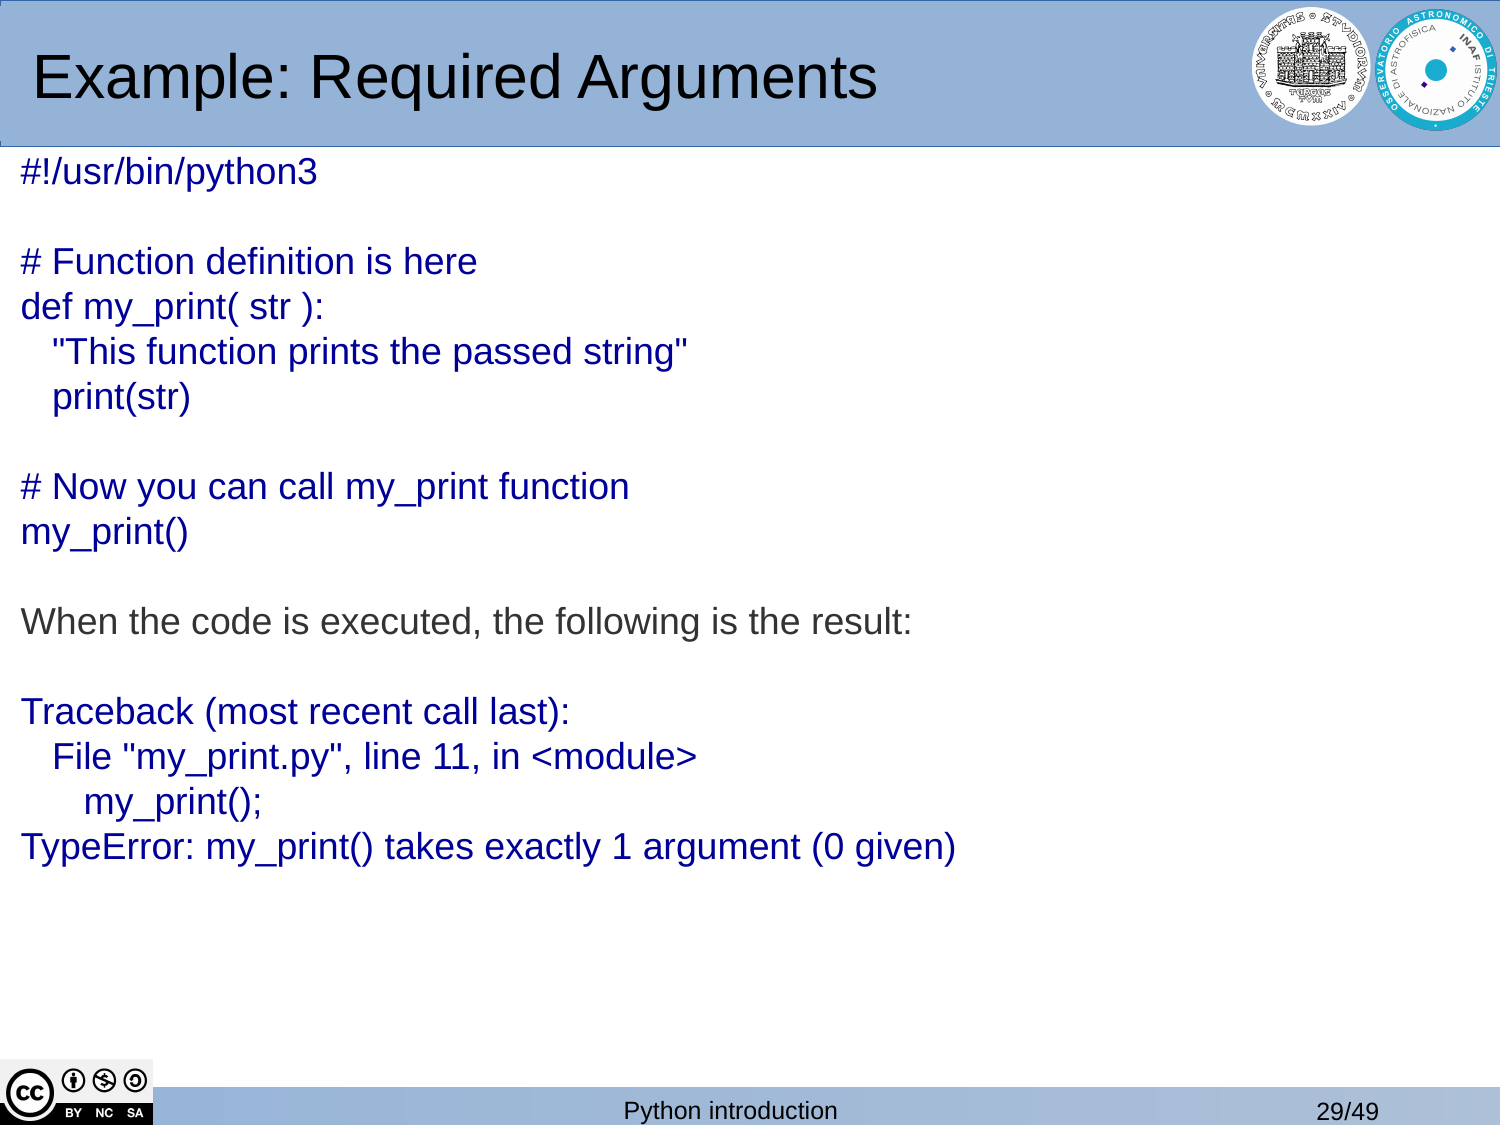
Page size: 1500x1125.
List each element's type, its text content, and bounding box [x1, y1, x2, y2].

text_box Example: Required Arguments [0, 5, 1243, 141]
picture [1252, 0, 1500, 138]
picture [0, 1059, 153, 1125]
list #!/usr/bin/python3 # Function definition is here def my_print( str ): "This function prints the passed string" print(str) # Now you can call my_print function my_print() When the code is executed, the following is the result: Traceback (most recent call last): File "my_print.py", line 11, in <module> my_print(); TypeError: my_print() takes exactly 1 argument (0 given) [5, 138, 1500, 1075]
